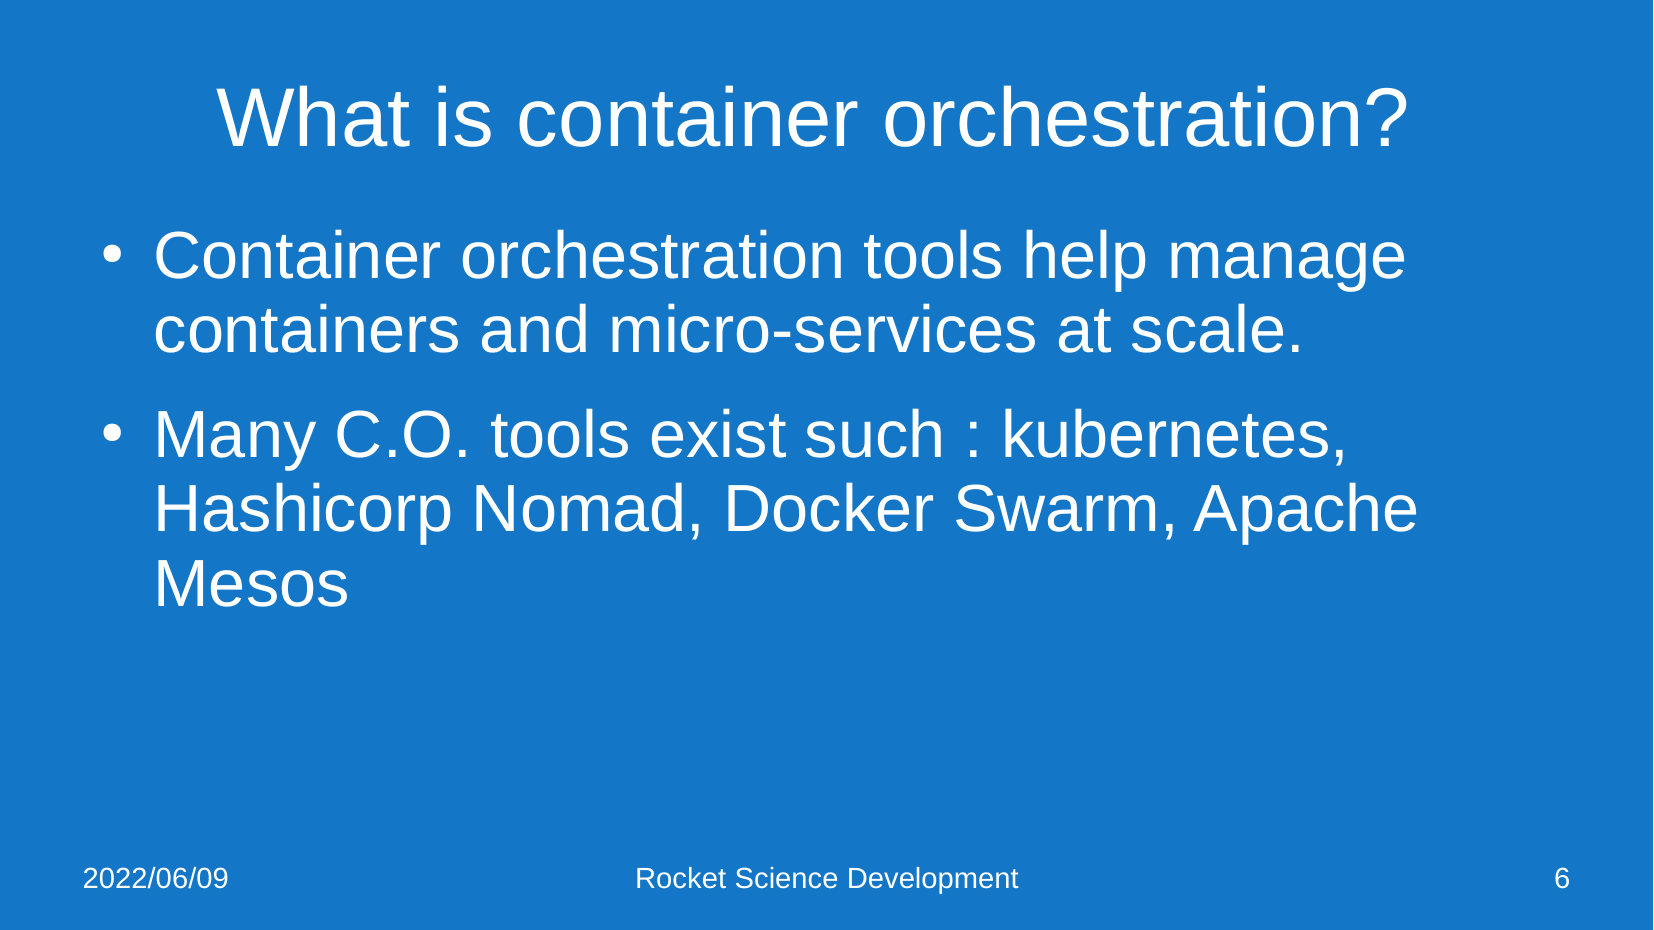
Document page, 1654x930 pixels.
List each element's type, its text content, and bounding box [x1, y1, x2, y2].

list Container orchestration tools help manage containers and micro-services at scale. Many C.O. tools exist such : kubernetes, Hashicorp Nomad, Docker Swarm, Apache Mesos [82, 217, 1571, 757]
title What is container orchestration? [82, 36, 1571, 193]
